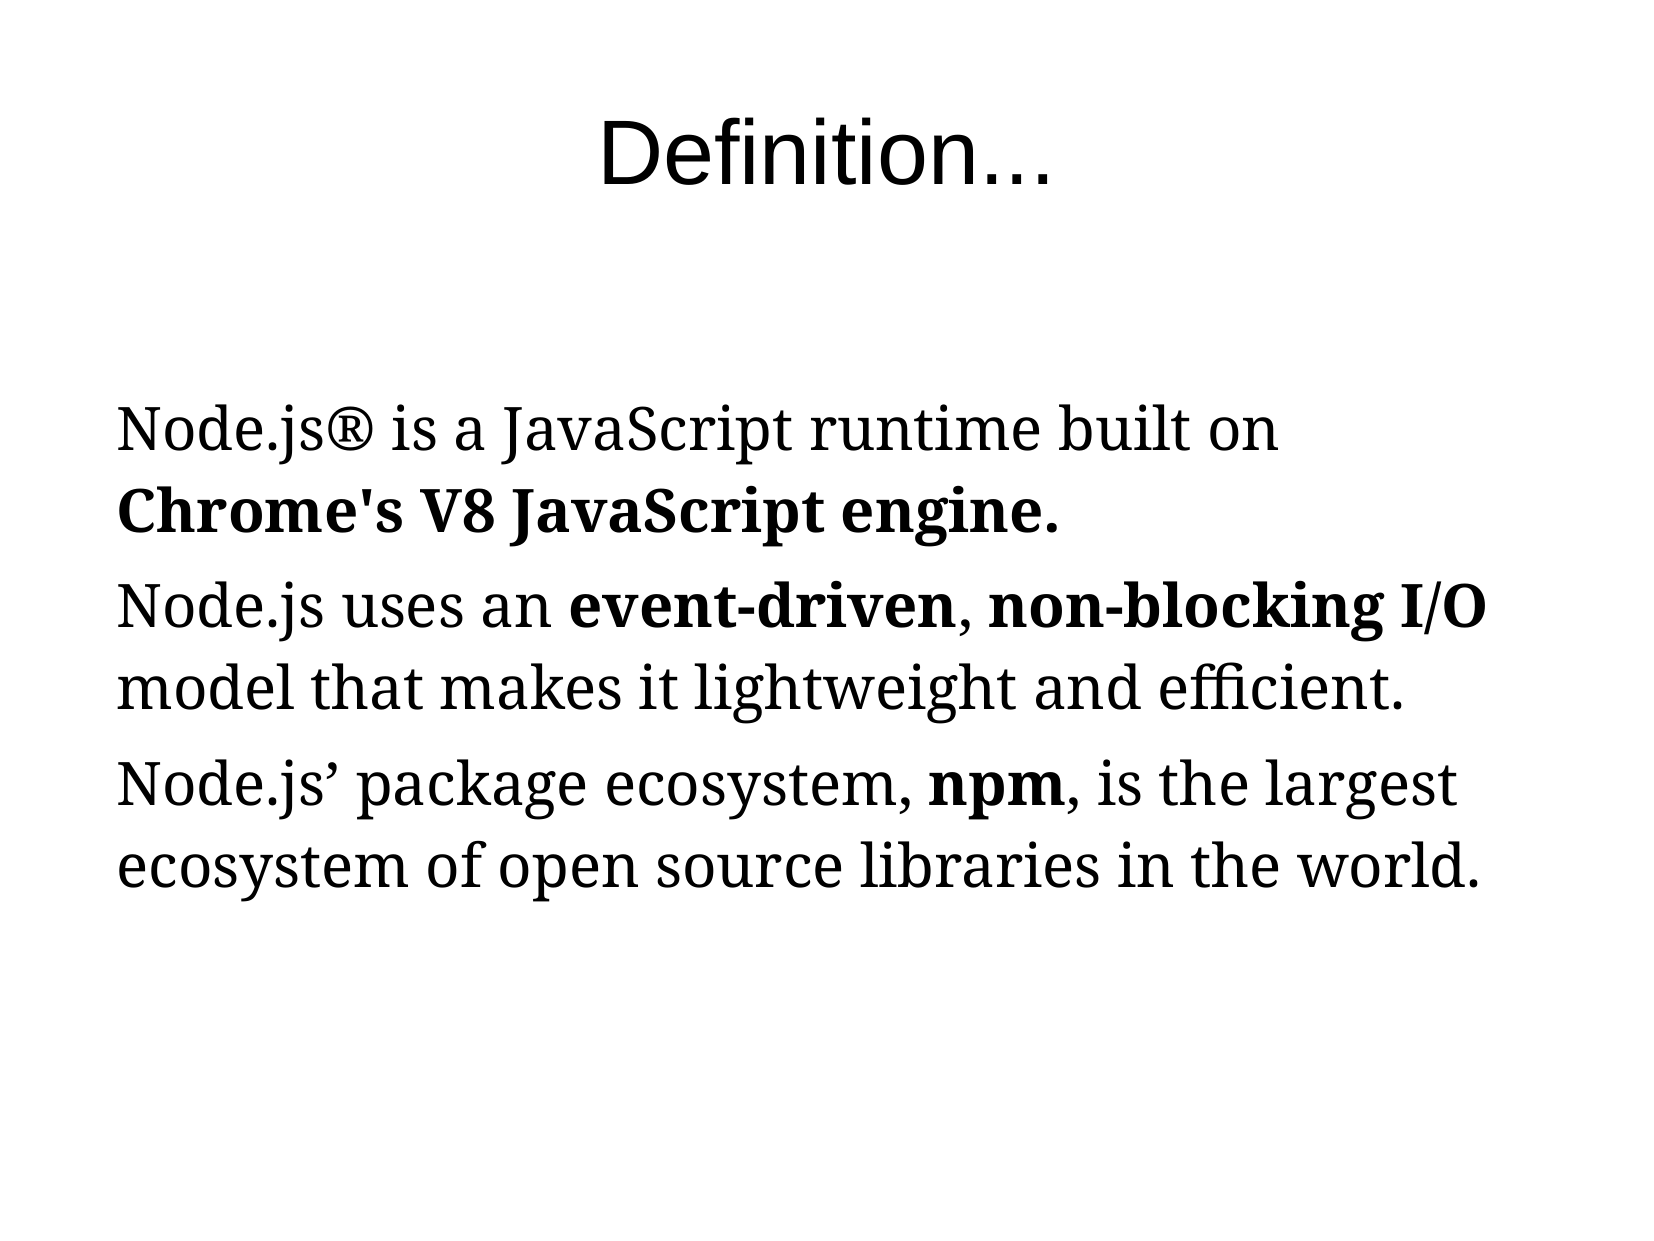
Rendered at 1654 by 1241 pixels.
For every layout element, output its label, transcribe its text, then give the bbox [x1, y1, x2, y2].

list Node.js® is a JavaScript runtime built on Chrome's V8 JavaScript engine. Node.js uses an event-driven, non-blocking I/O model that makes it lightweight and efficient. Node.js’ package ecosystem, npm, is the largest ecosystem of open source libraries in the world. [82, 290, 1571, 1010]
title Definition... [82, 49, 1571, 257]
